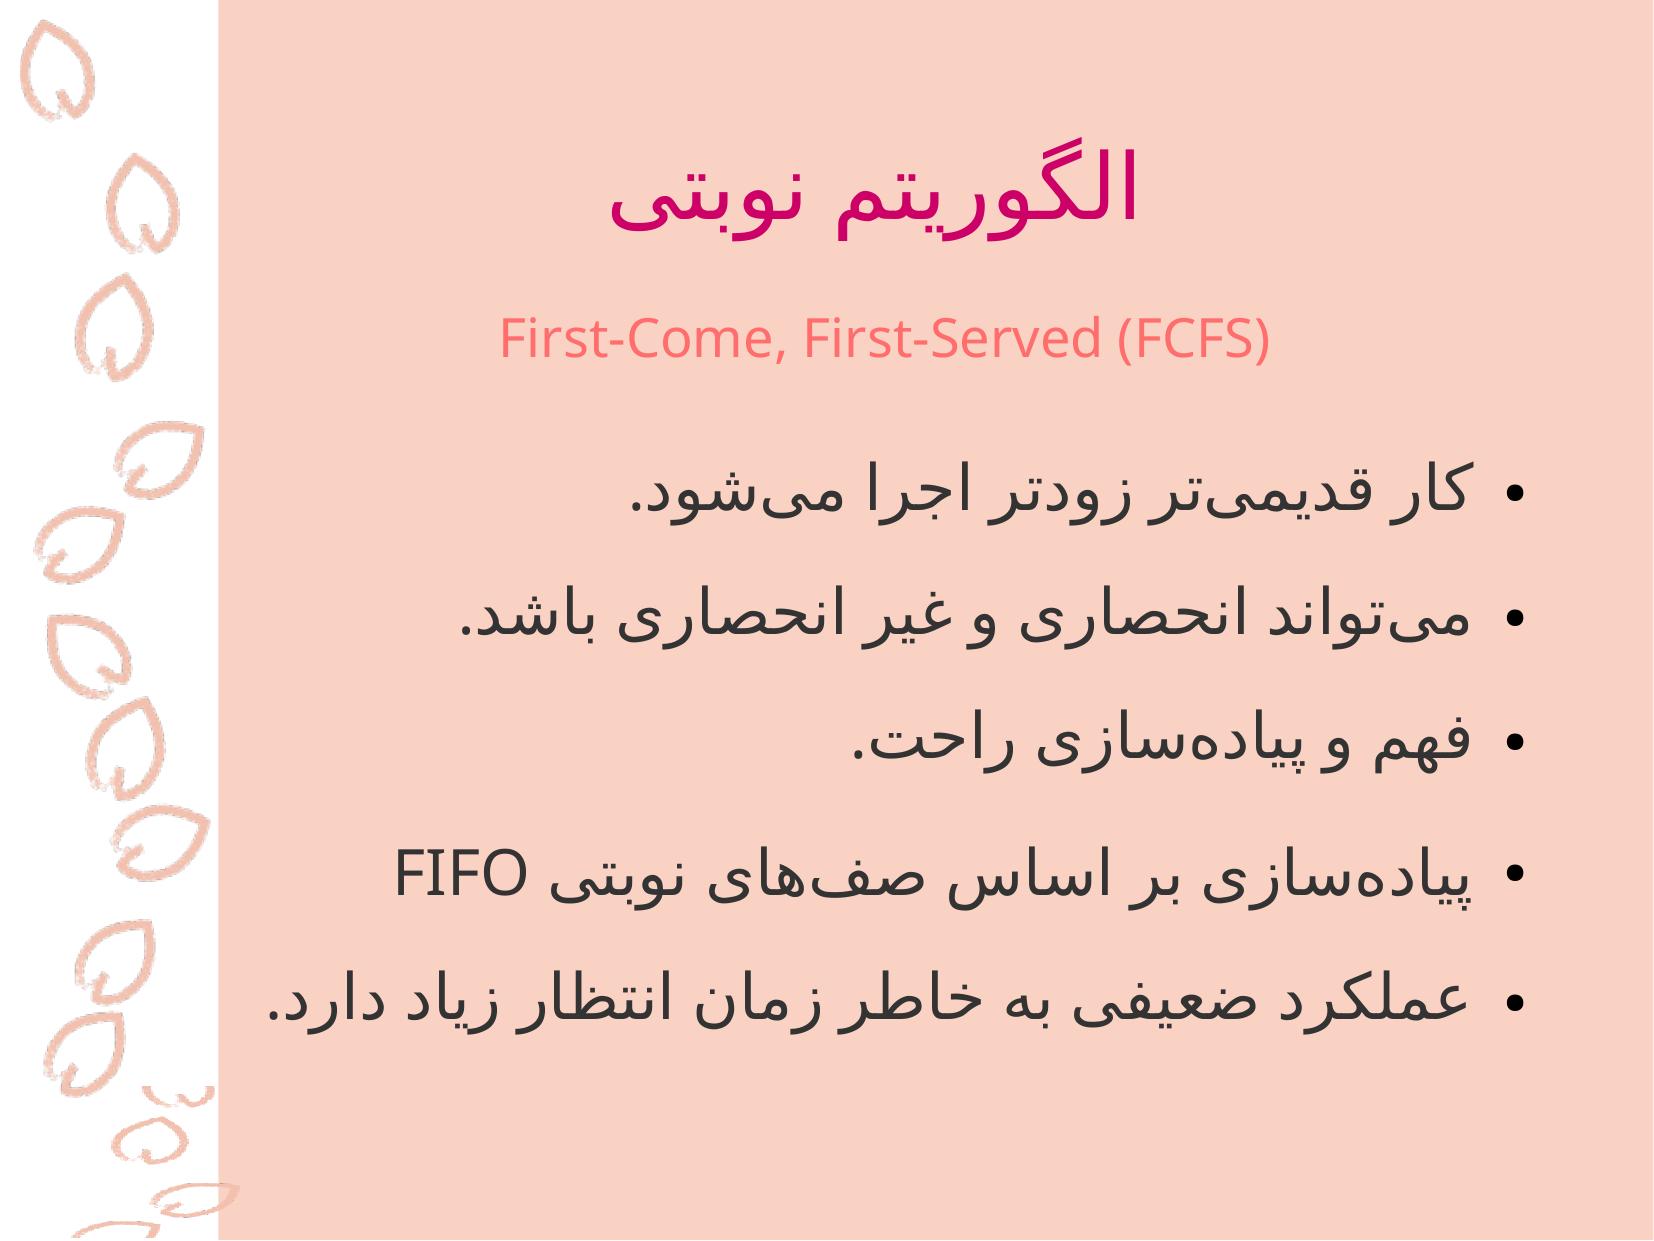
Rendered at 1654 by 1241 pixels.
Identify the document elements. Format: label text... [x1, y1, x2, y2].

title الگوریتم نوبتی [183, 93, 1567, 264]
title First-Come, First-Served (FCFS) [141, 264, 1630, 409]
list کار قدیمی‌تر زودتر اجرا می‌شود. می‌تواند انحصاری و غیر انحصاری باشد. فهم و پیاده‌سازی راحت. پیاده‌سازی بر اساس صف‌های نوبتی FIFO عملکرد ضعیفی به خاطر زمان انتظار زیاد دارد. [249, 440, 1543, 1118]
picture [20, 19, 247, 1238]
